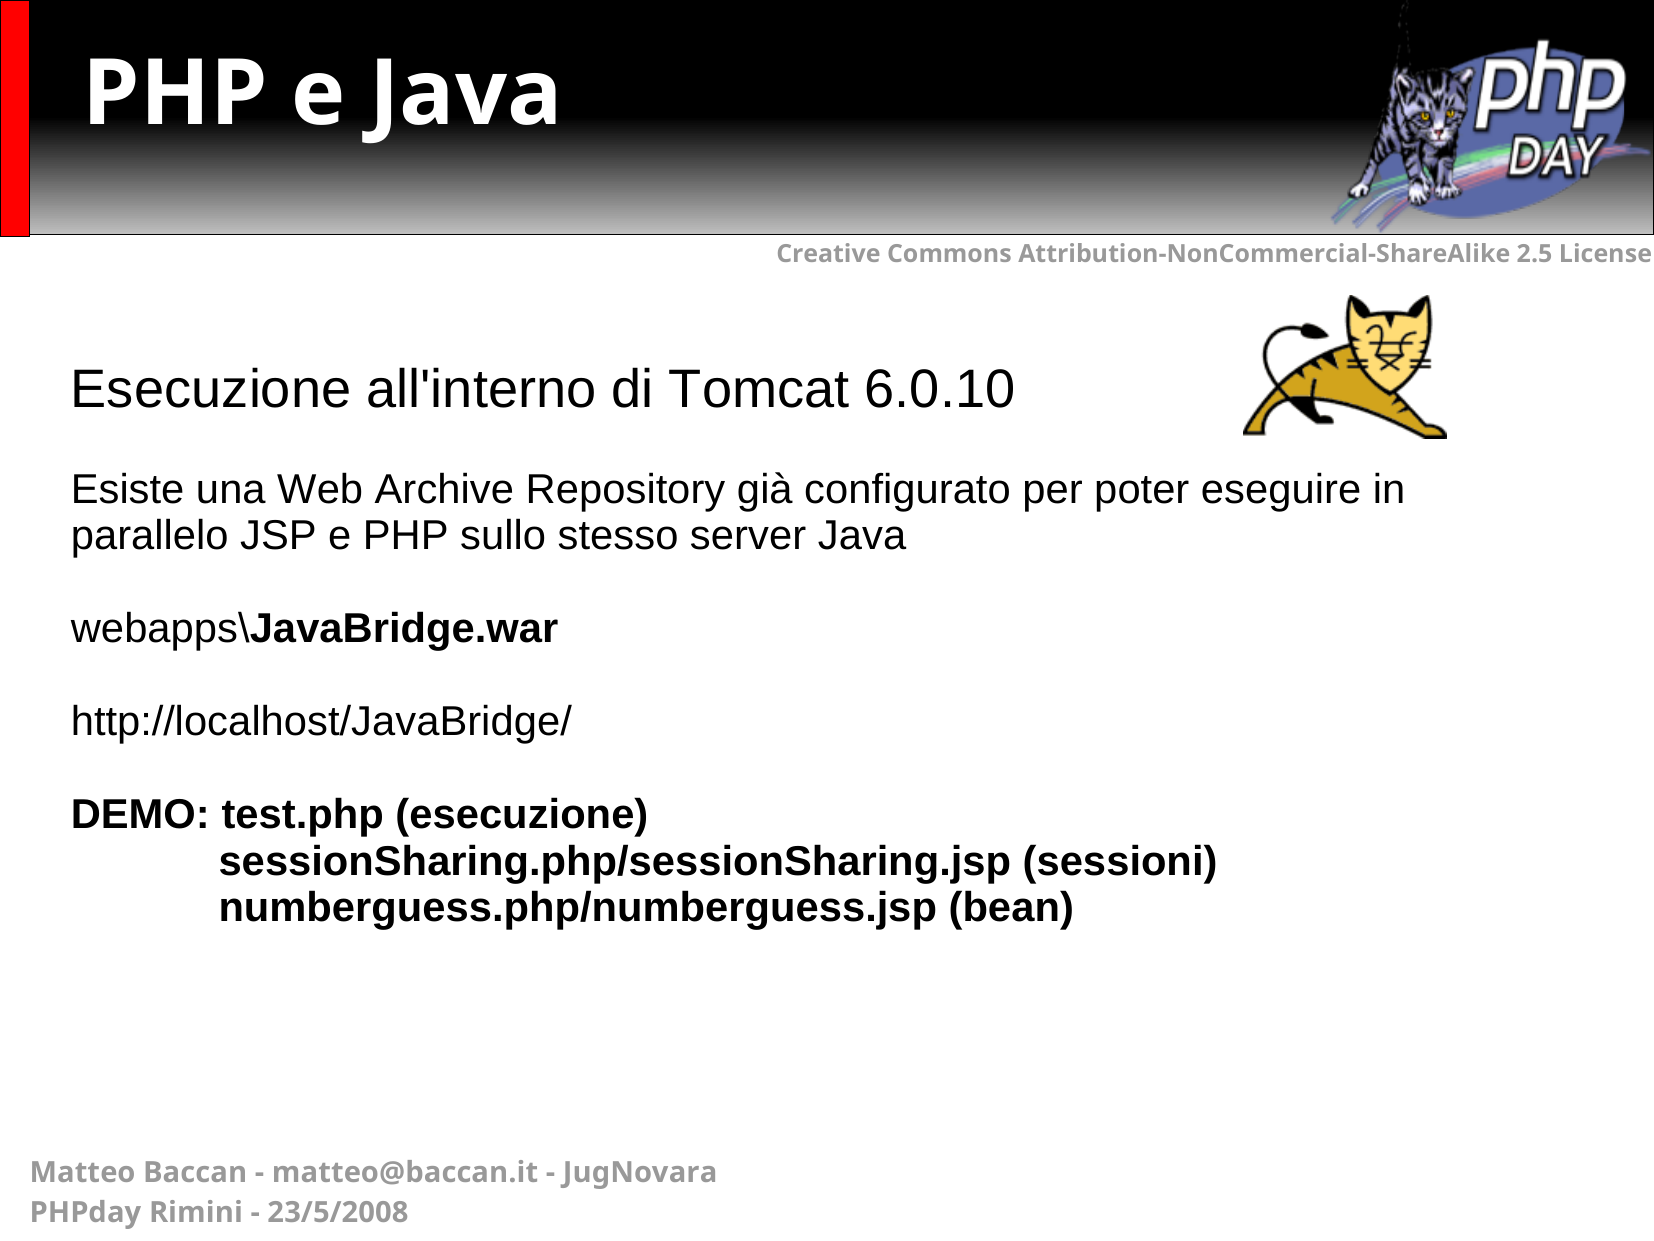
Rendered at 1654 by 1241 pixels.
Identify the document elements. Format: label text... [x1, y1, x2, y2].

picture [1243, 295, 1447, 439]
picture [1328, 0, 1654, 237]
title PHP e Java [82, 29, 768, 148]
subtitle Esecuzione all'interno di Tomcat 6.0.10 Esiste una Web Archive Repository già configurato per poter eseguire in parallelo JSP e PHP sullo stesso server Java webapps\JavaBridge.war http://localhost/JavaBridge/ DEMO: test.php (esecuzione) sessionSharing.php/sessionSharing.jsp (sessioni) numberguess.php/numberguess.jsp (bean) [70, 354, 1559, 981]
text_box [627, 219, 1188, 291]
